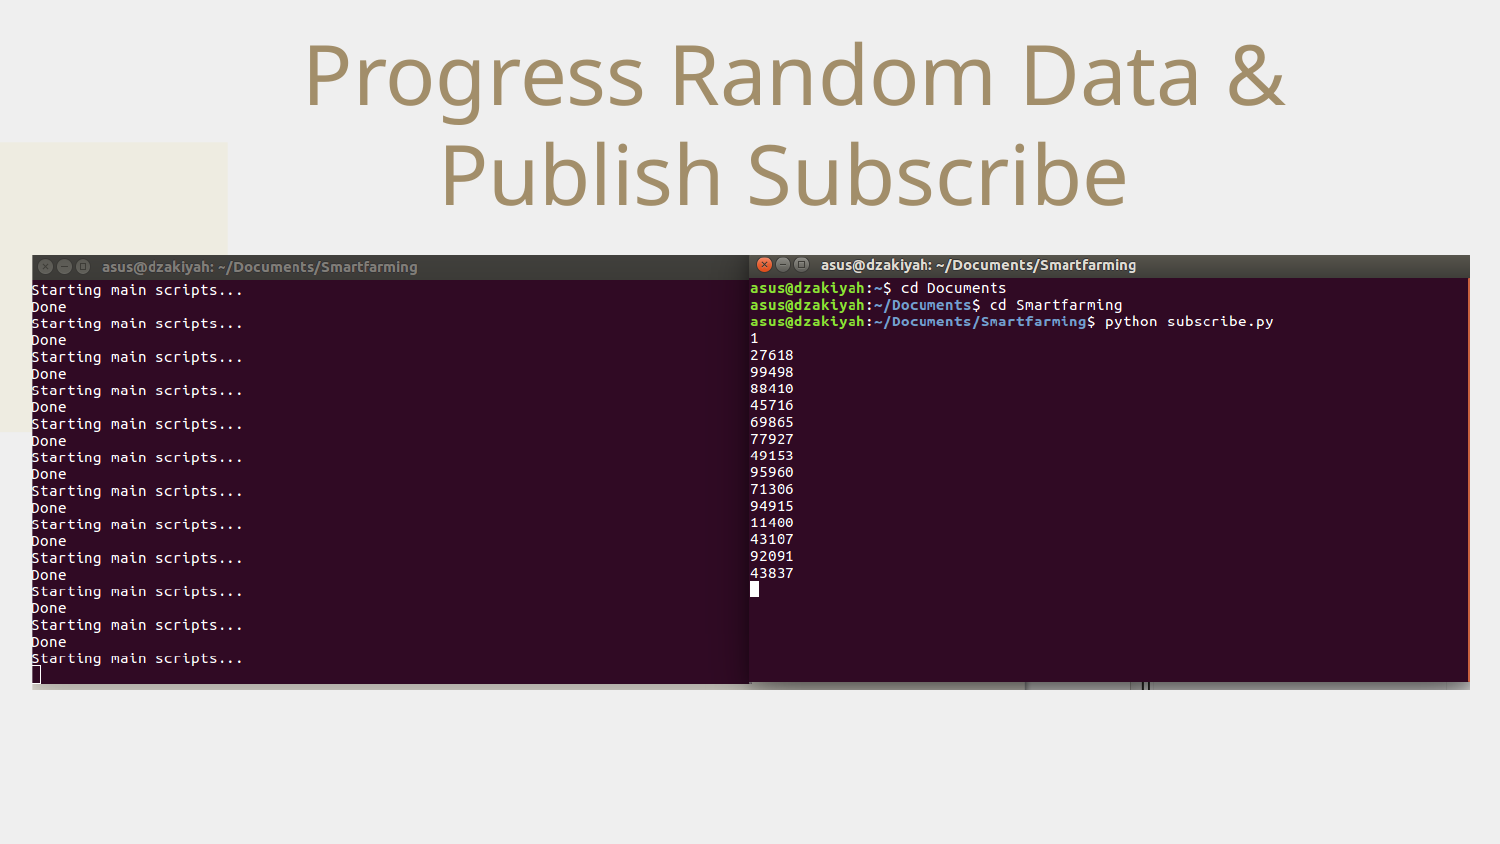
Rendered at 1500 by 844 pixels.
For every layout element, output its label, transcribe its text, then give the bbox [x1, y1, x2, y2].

text_box Progress Random Data & Publish Subscribe [225, 90, 1365, 237]
picture [32, 255, 1470, 690]
